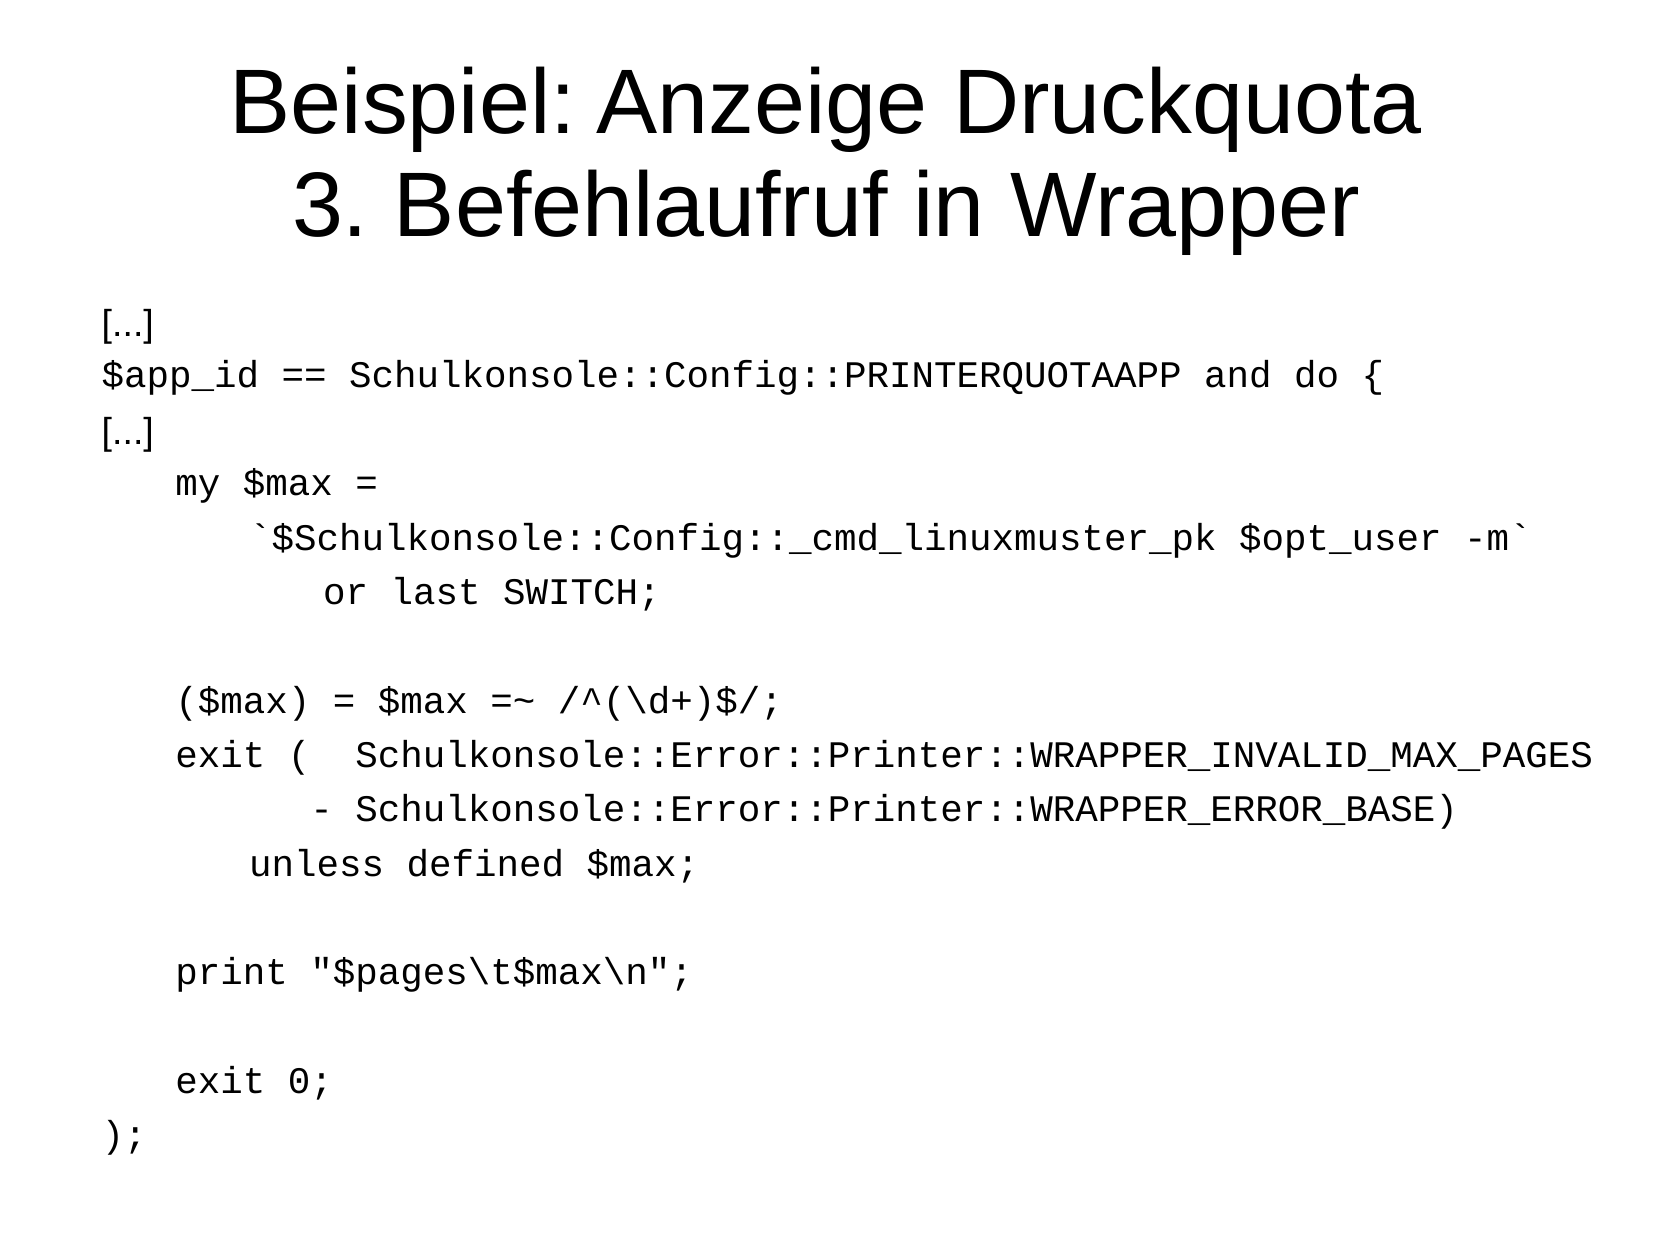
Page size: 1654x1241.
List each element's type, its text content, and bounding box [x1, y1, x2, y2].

title Beispiel: Anzeige Druckquota 3. Befehlaufruf in Wrapper [82, 49, 1571, 257]
text_box [...] $app_id == Schulkonsole::Config::PRINTERQUOTAAPP and do { [...] my $max = `$Schulkonsole::Config::_cmd_linuxmuster_pk $opt_user -m` or last SWITCH; ($max) = $max =~ /^(\d+)$/; exit ( Schulkonsole::Error::Printer::WRAPPER_INVALID_MAX_PAGES - Schulkonsole::Error::Printer::WRAPPER_ERROR_BASE) unless defined $max; print "$pages\t$max\n"; exit 0; ); [29, 295, 1654, 1182]
